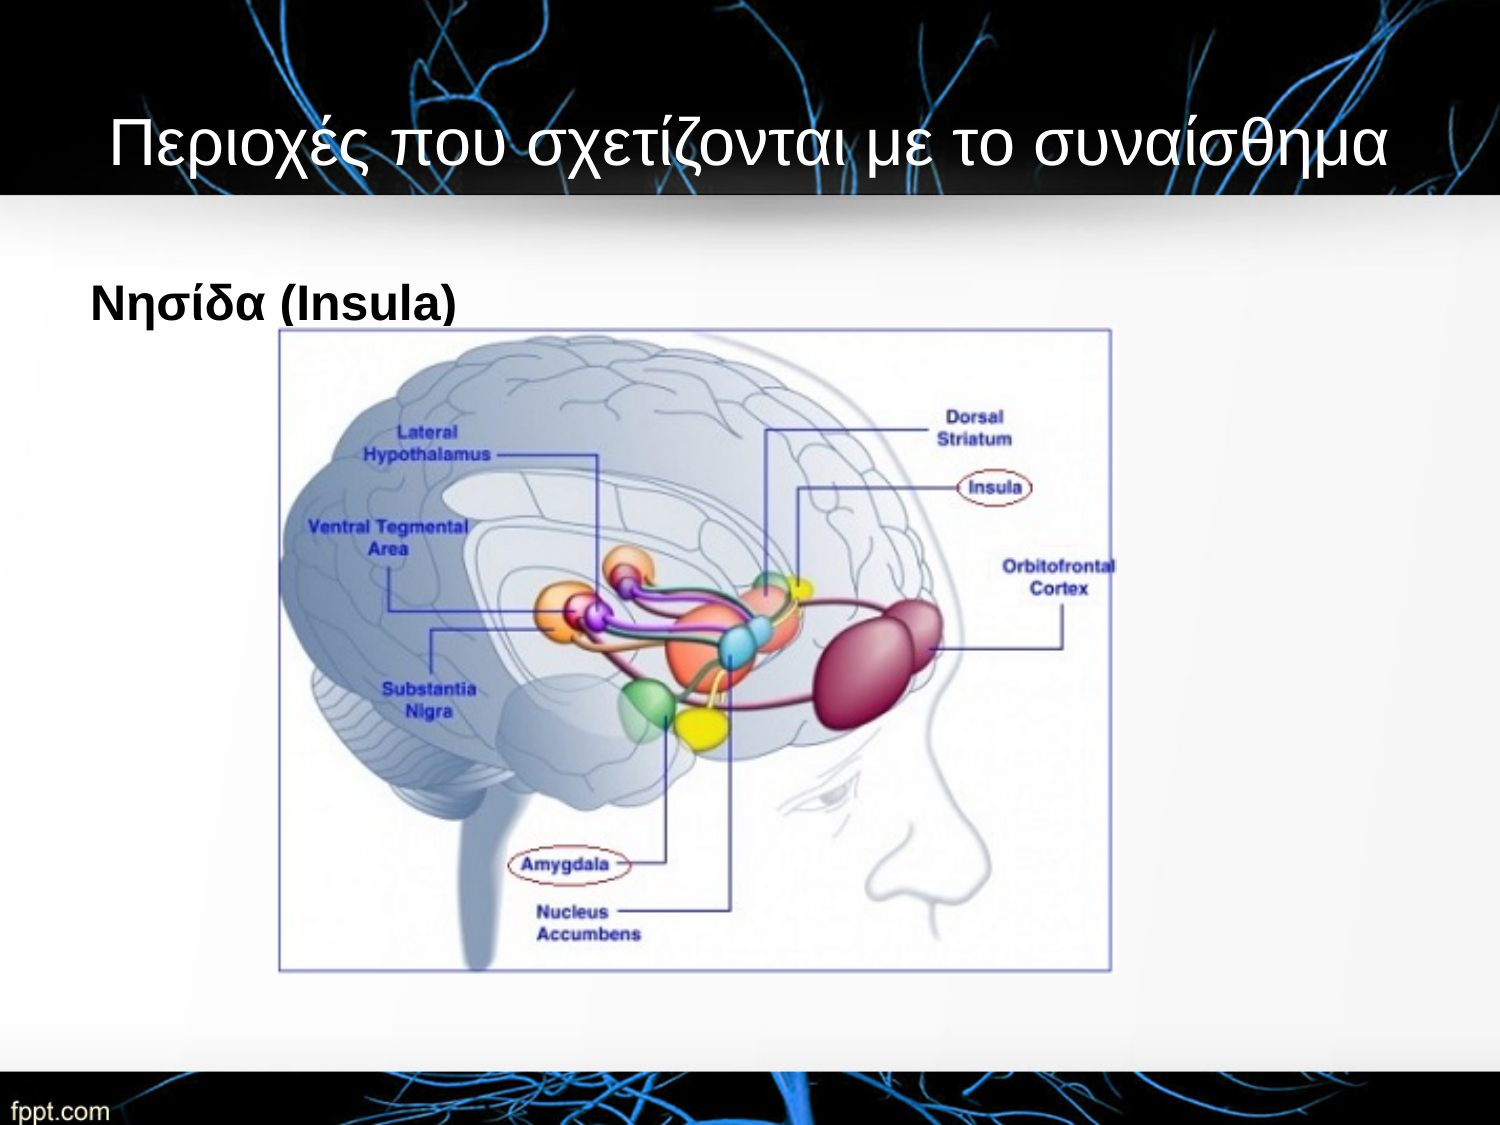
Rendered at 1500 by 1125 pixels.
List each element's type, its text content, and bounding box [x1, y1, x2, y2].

picture [0, 0, 1500, 1125]
list Νησίδα (Insula) [75, 262, 1425, 1005]
title Περιοχές που σχετίζονται με το συναίσθημα [75, 45, 1425, 233]
